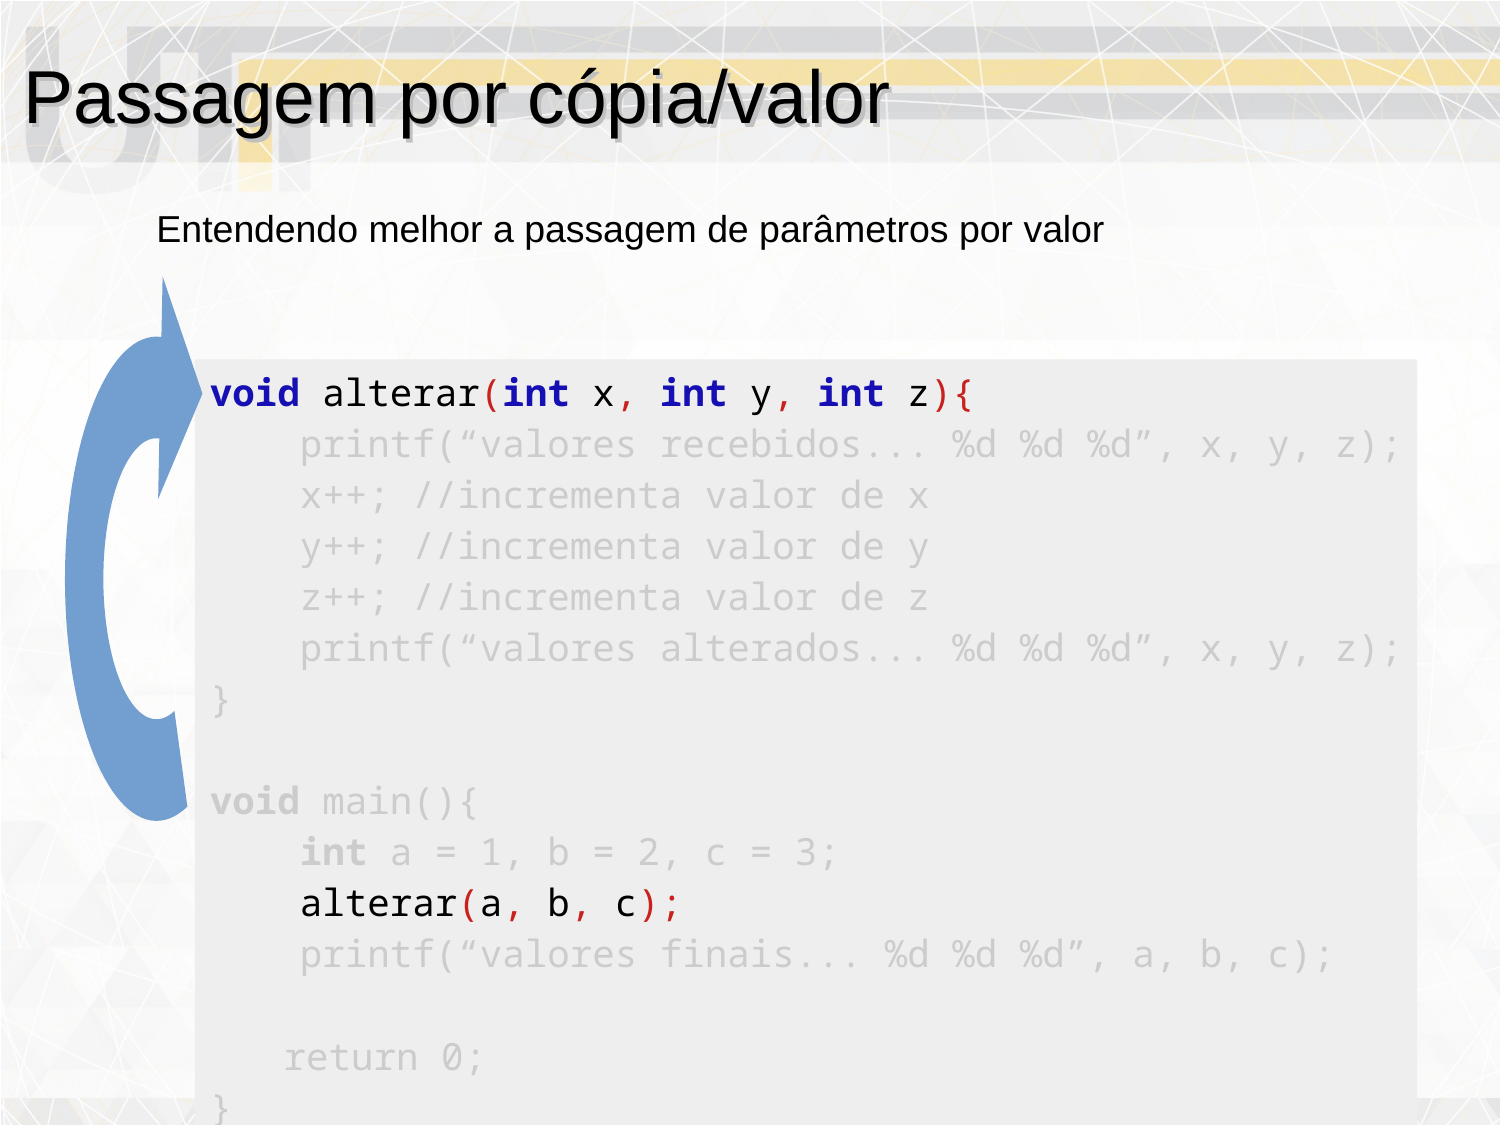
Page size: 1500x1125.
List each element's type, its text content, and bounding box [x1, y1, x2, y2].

text_box Entendendo melhor a passagem de parâmetros por valor [141, 200, 1120, 258]
title Passagem por cópia/valor [23, 18, 1489, 178]
text_box void alterar(int x, int y, int z){ printf(“valores recebidos... %d %d %d”, x, y, z); x++; //incrementa valor de x y++; //incrementa valor de y z++; //incrementa valor de z printf(“valores alterados... %d %d %d”, x, y, z); } void main(){ int a = 1, b = 2, c = 3; alterar(a, b, c); printf(“valores finais... %d %d %d”, a, b, c); return 0; } [194, 359, 1312, 1004]
text_box [64, 276, 203, 821]
